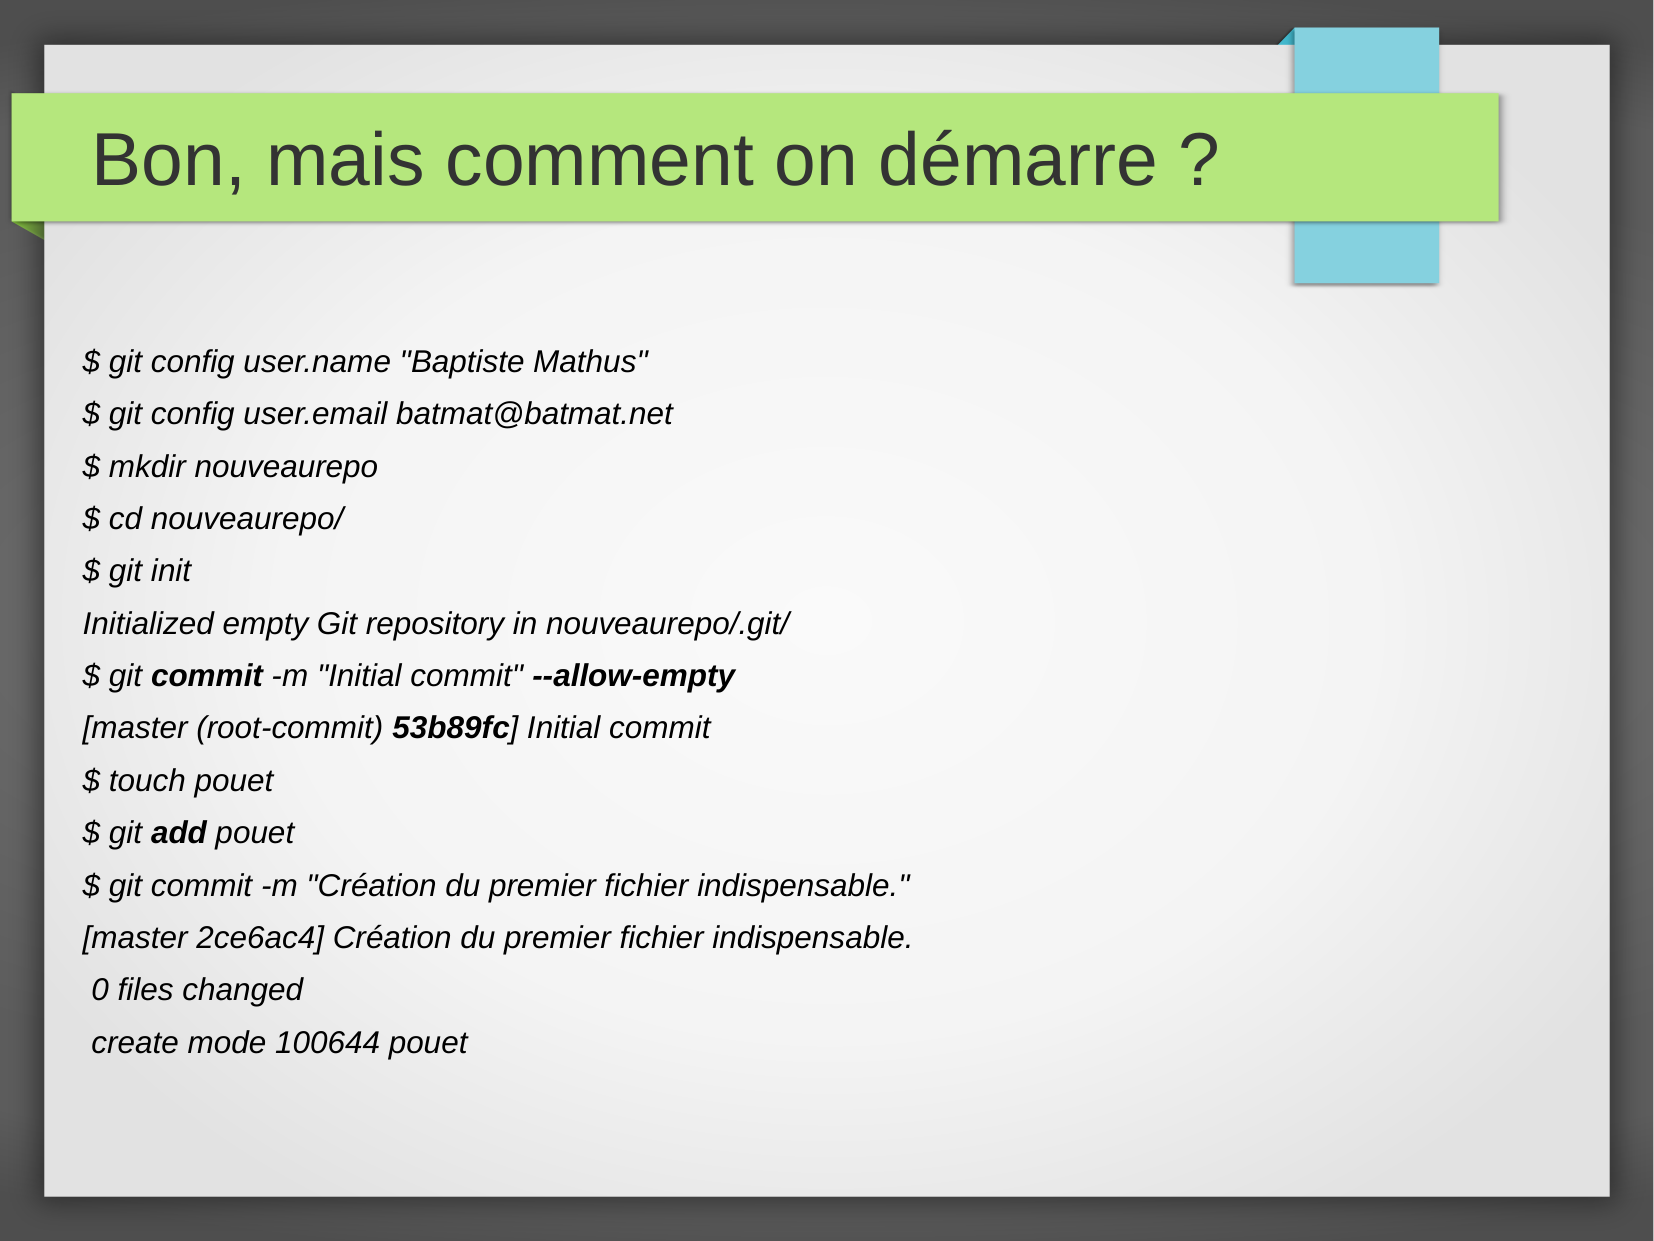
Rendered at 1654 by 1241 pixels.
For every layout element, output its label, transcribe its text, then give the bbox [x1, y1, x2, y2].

list $ git config user.name "Baptiste Mathus" $ git config user.email batmat@batmat.net $ mkdir nouveaurepo $ cd nouveaurepo/ $ git init Initialized empty Git repository in nouveaurepo/.git/ $ git commit -m "Initial commit" --allow-empty [master (root-commit) 53b89fc] Initial commit $ touch pouet $ git add pouet $ git commit -m "Création du premier fichier indispensable." [master 2ce6ac4] Création du premier fichier indispensable. 0 files changed create mode 100644 pouet [82, 343, 1538, 1063]
title Bon, mais comment on démarre ? [70, 106, 1229, 213]
picture [0, 0, 1654, 1241]
